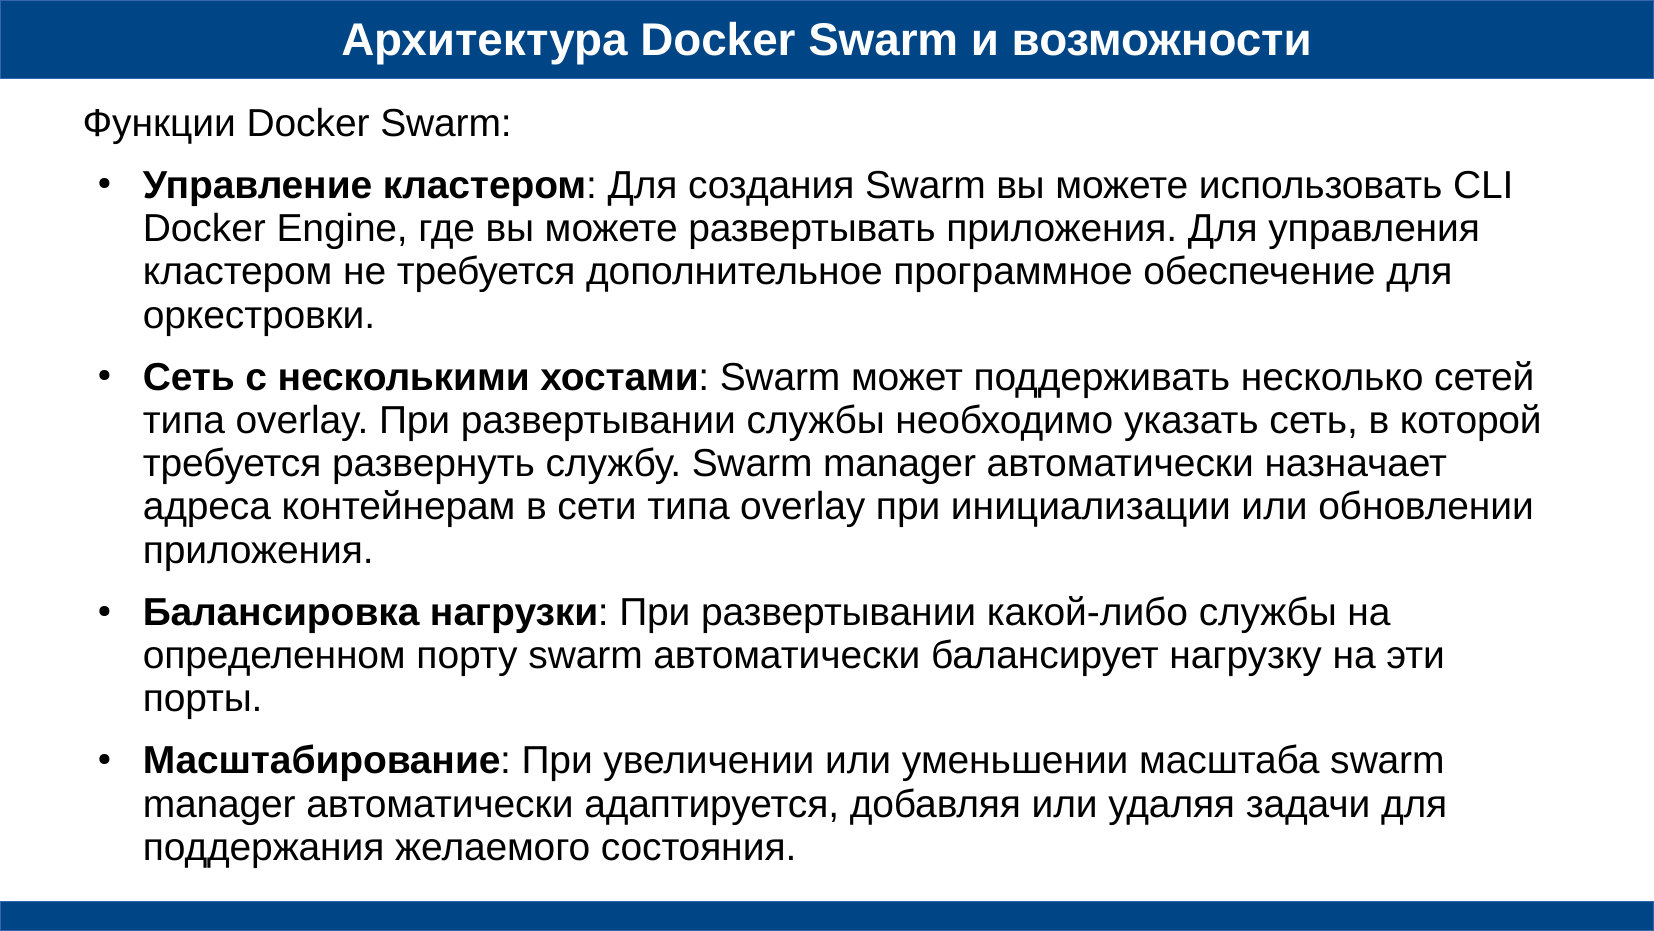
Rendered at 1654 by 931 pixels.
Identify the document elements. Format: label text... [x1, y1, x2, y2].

title Архитектура Docker Swarm и возможности [0, 0, 1654, 79]
list Функции Docker Swarm: Управление кластером: Для создания Swarm вы можете использовать CLI Docker Engine, где вы можете развертывать приложения. Для управления кластером не требуется дополнительное программное обеспечение для оркестровки. Сеть с несколькими хостами: Swarm может поддерживать несколько сетей типа overlay. При развертывании службы необходимо указать сеть, в которой требуется развернуть службу. Swarm manager автоматически назначает адреса контейнерам в сети типа overlay при инициализации или обновлении приложения. Балансировка нагрузки: При развертывании какой-либо службы на определенном порту swarm автоматически балансирует нагрузку на эти порты. Масштабирование: При увеличении или уменьшении масштаба swarm manager автоматически адаптируется, добавляя или удаляя задачи для поддержания желаемого состояния. [82, 101, 1571, 871]
